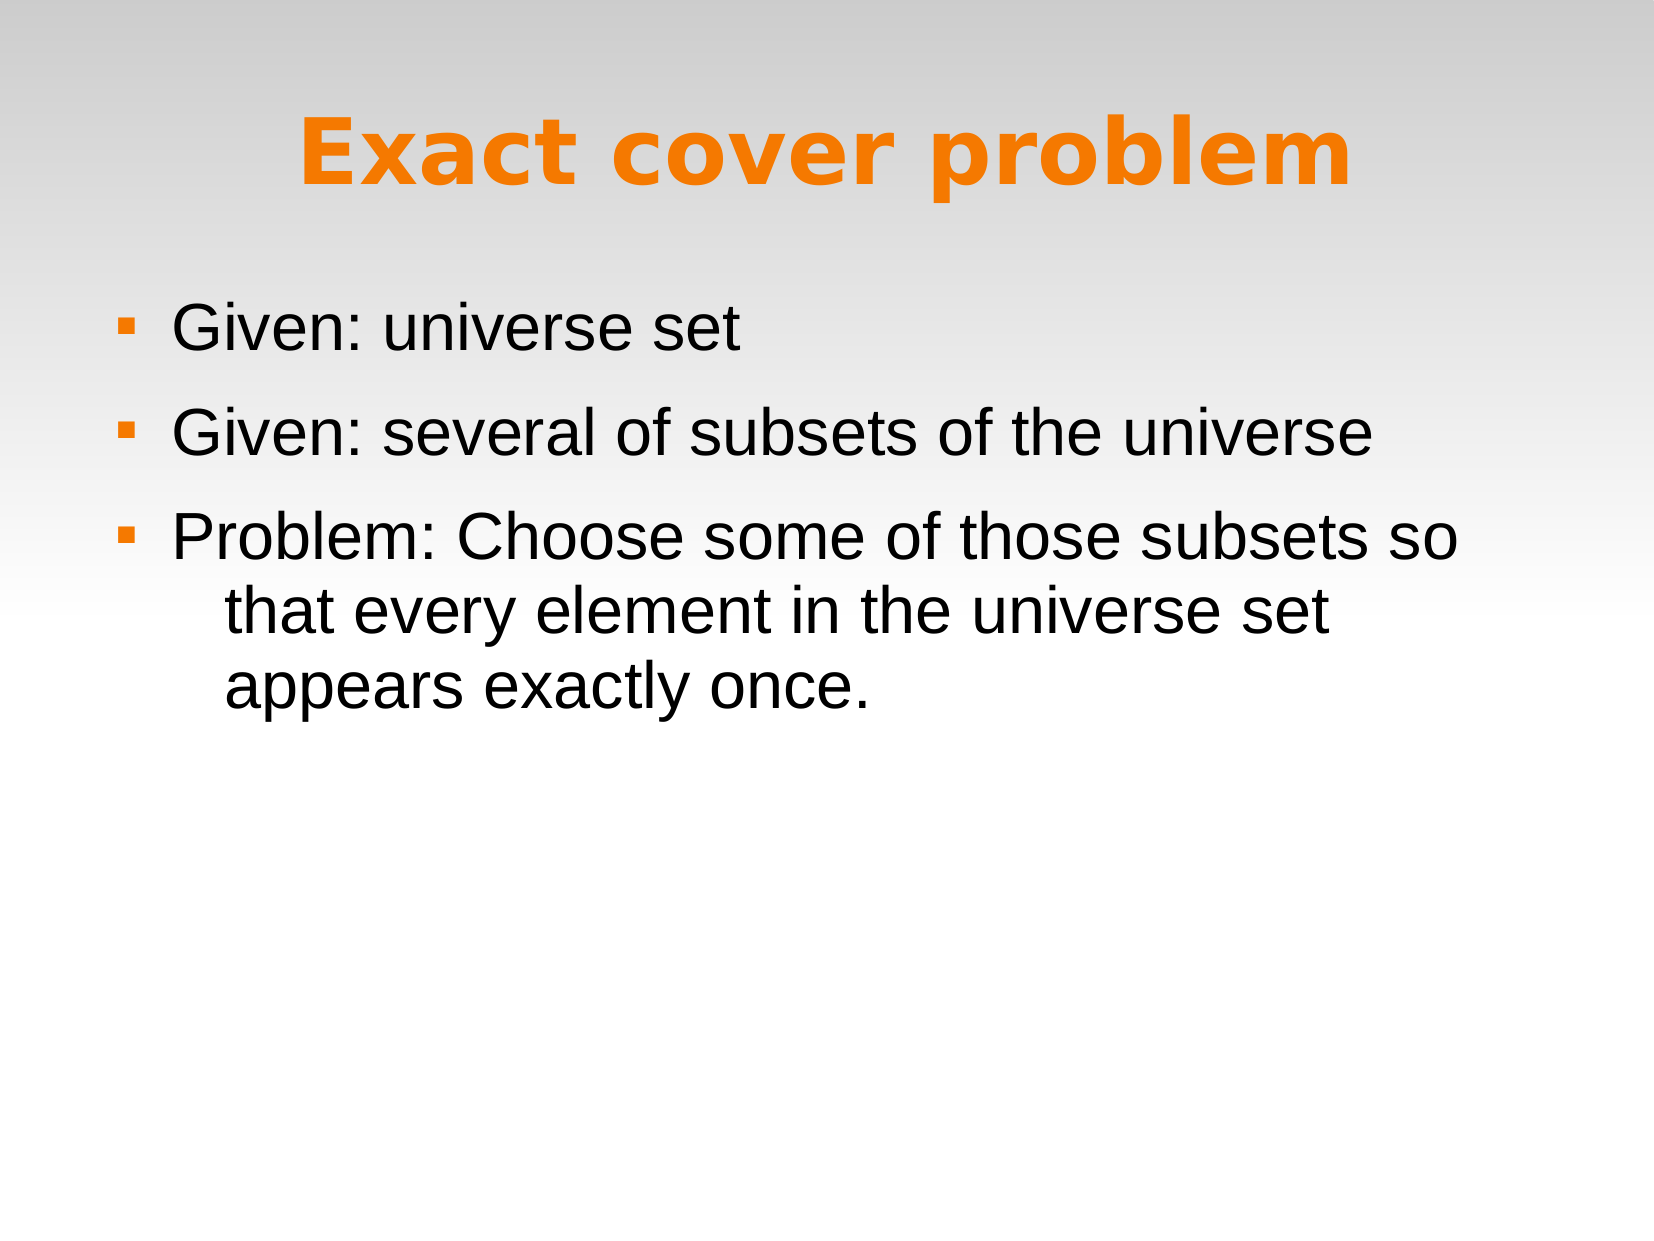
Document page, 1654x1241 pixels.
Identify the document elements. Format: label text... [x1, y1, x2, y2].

list Given: universe set Given: several of subsets of the universe Problem: Choose some of those subsets so that every element in the universe set appears exactly once. [82, 290, 1571, 1094]
title Exact cover problem [82, 56, 1571, 250]
